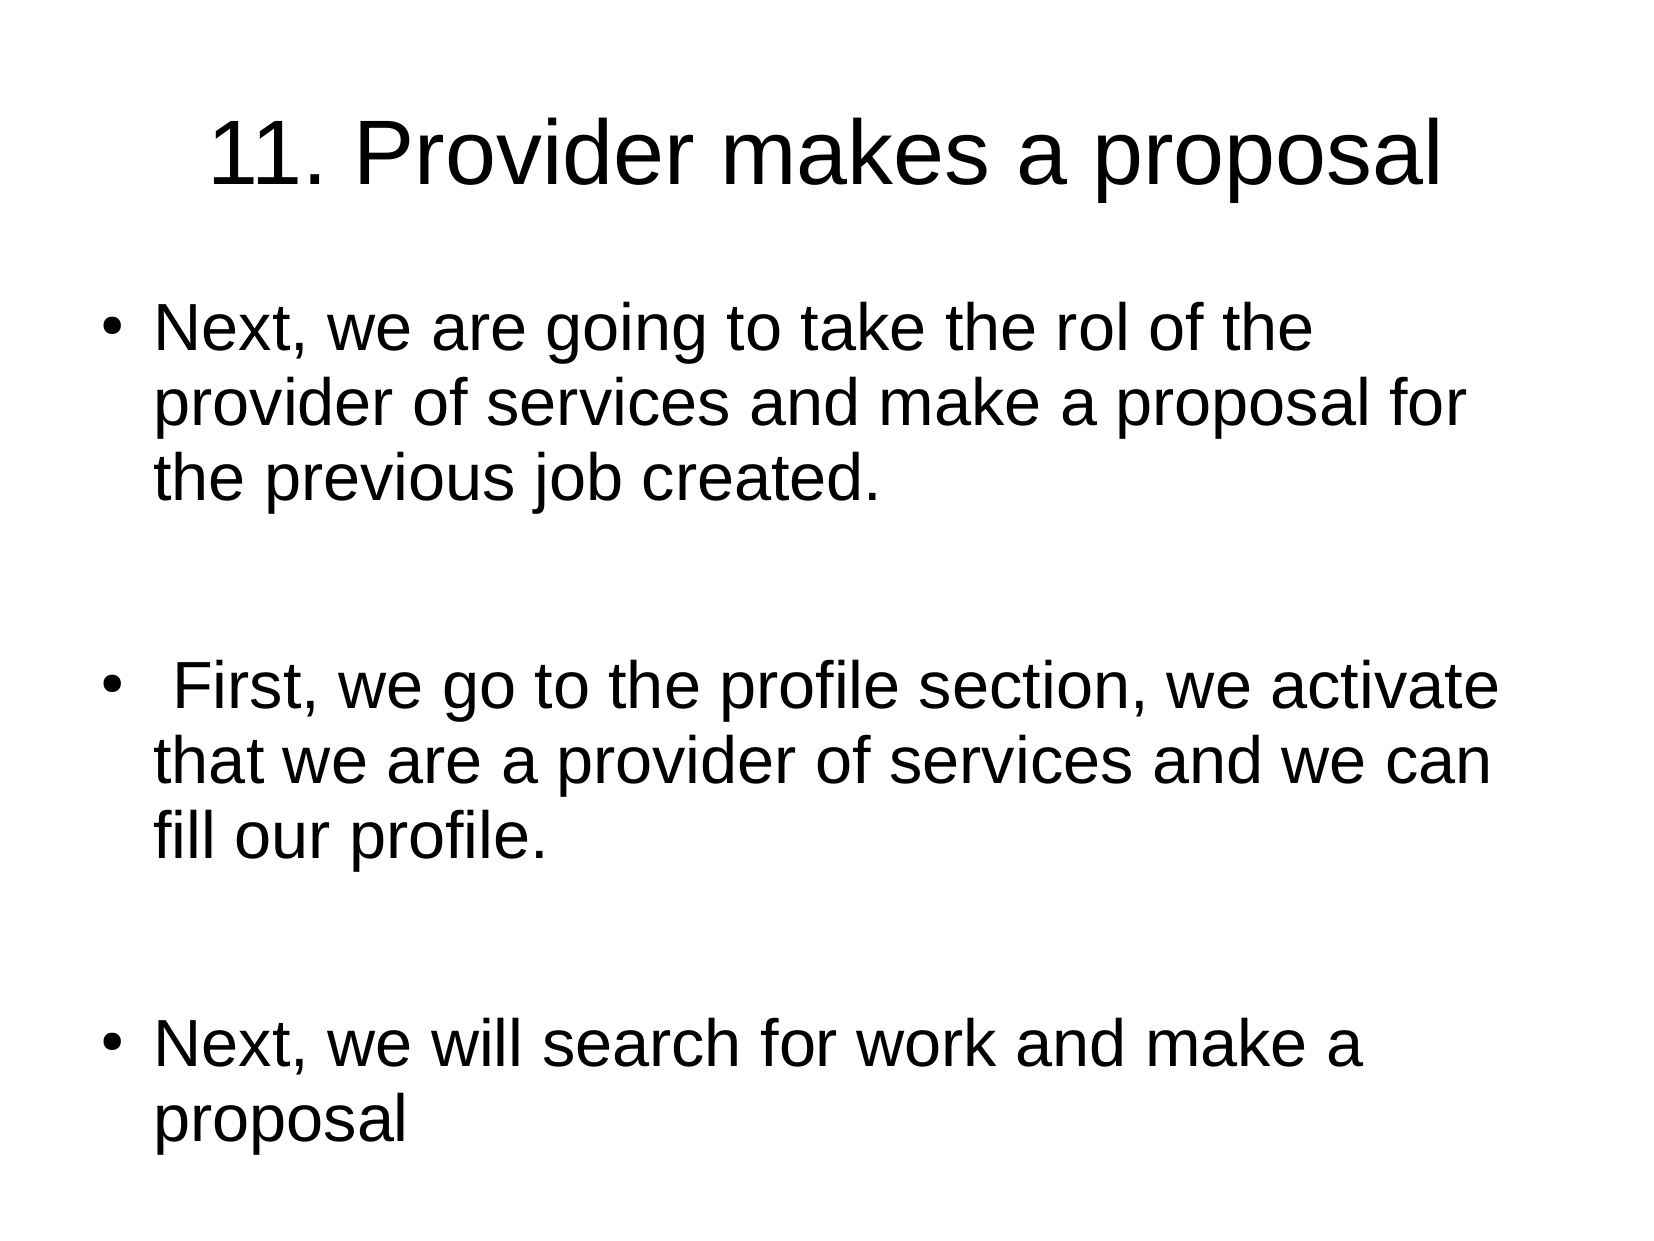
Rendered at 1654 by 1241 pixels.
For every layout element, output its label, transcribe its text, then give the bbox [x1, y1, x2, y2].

title 11. Provider makes a proposal [82, 49, 1571, 257]
list Next, we are going to take the rol of the provider of services and make a proposal for the previous job created. First, we go to the profile section, we activate that we are a provider of services and we can fill our profile. Next, we will search for work and make a proposal [82, 290, 1571, 1157]
